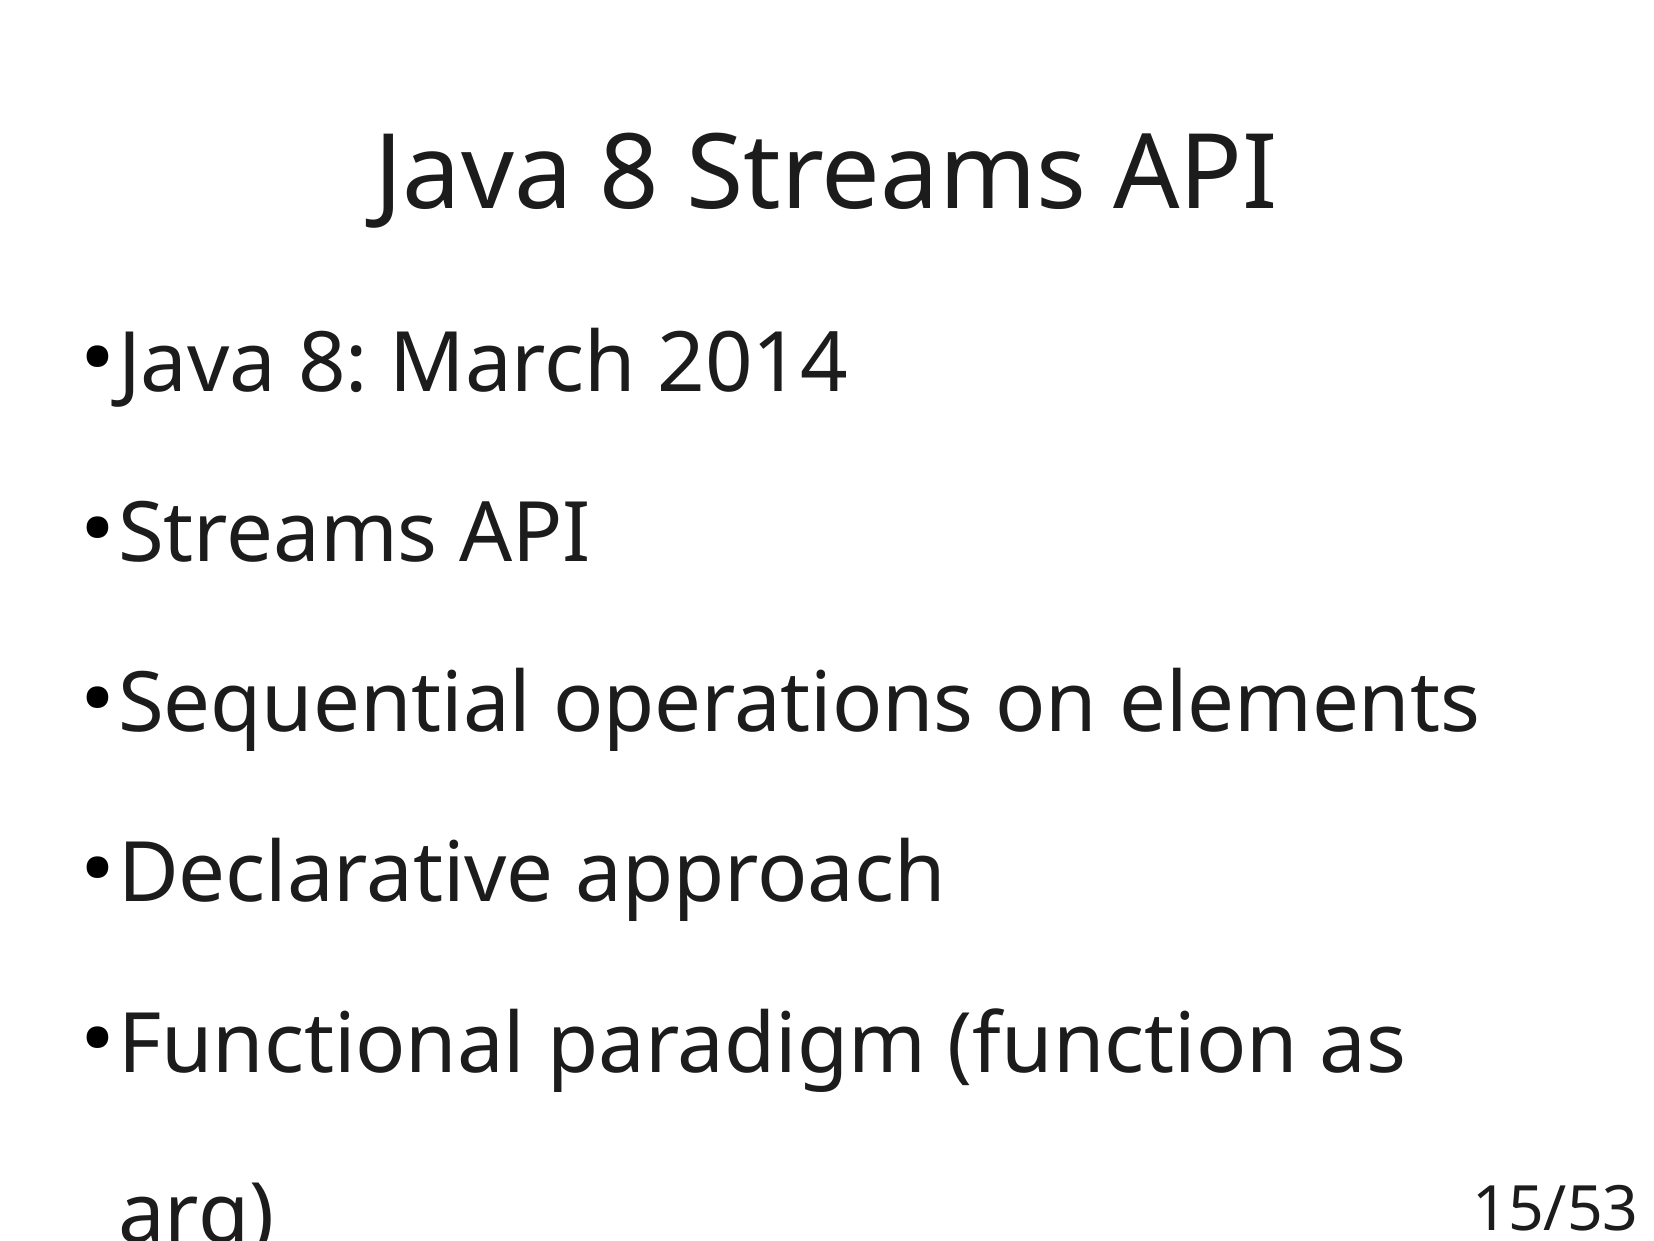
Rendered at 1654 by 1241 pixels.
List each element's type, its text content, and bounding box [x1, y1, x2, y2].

title Java 8 Streams API [82, 64, 1571, 268]
text_box <numer>/53 [1071, 1155, 1654, 1241]
subtitle Java 8: March 2014 Streams API Sequential operations on elements Declarative approach Functional paradigm (function as arg) [82, 268, 1571, 1131]
